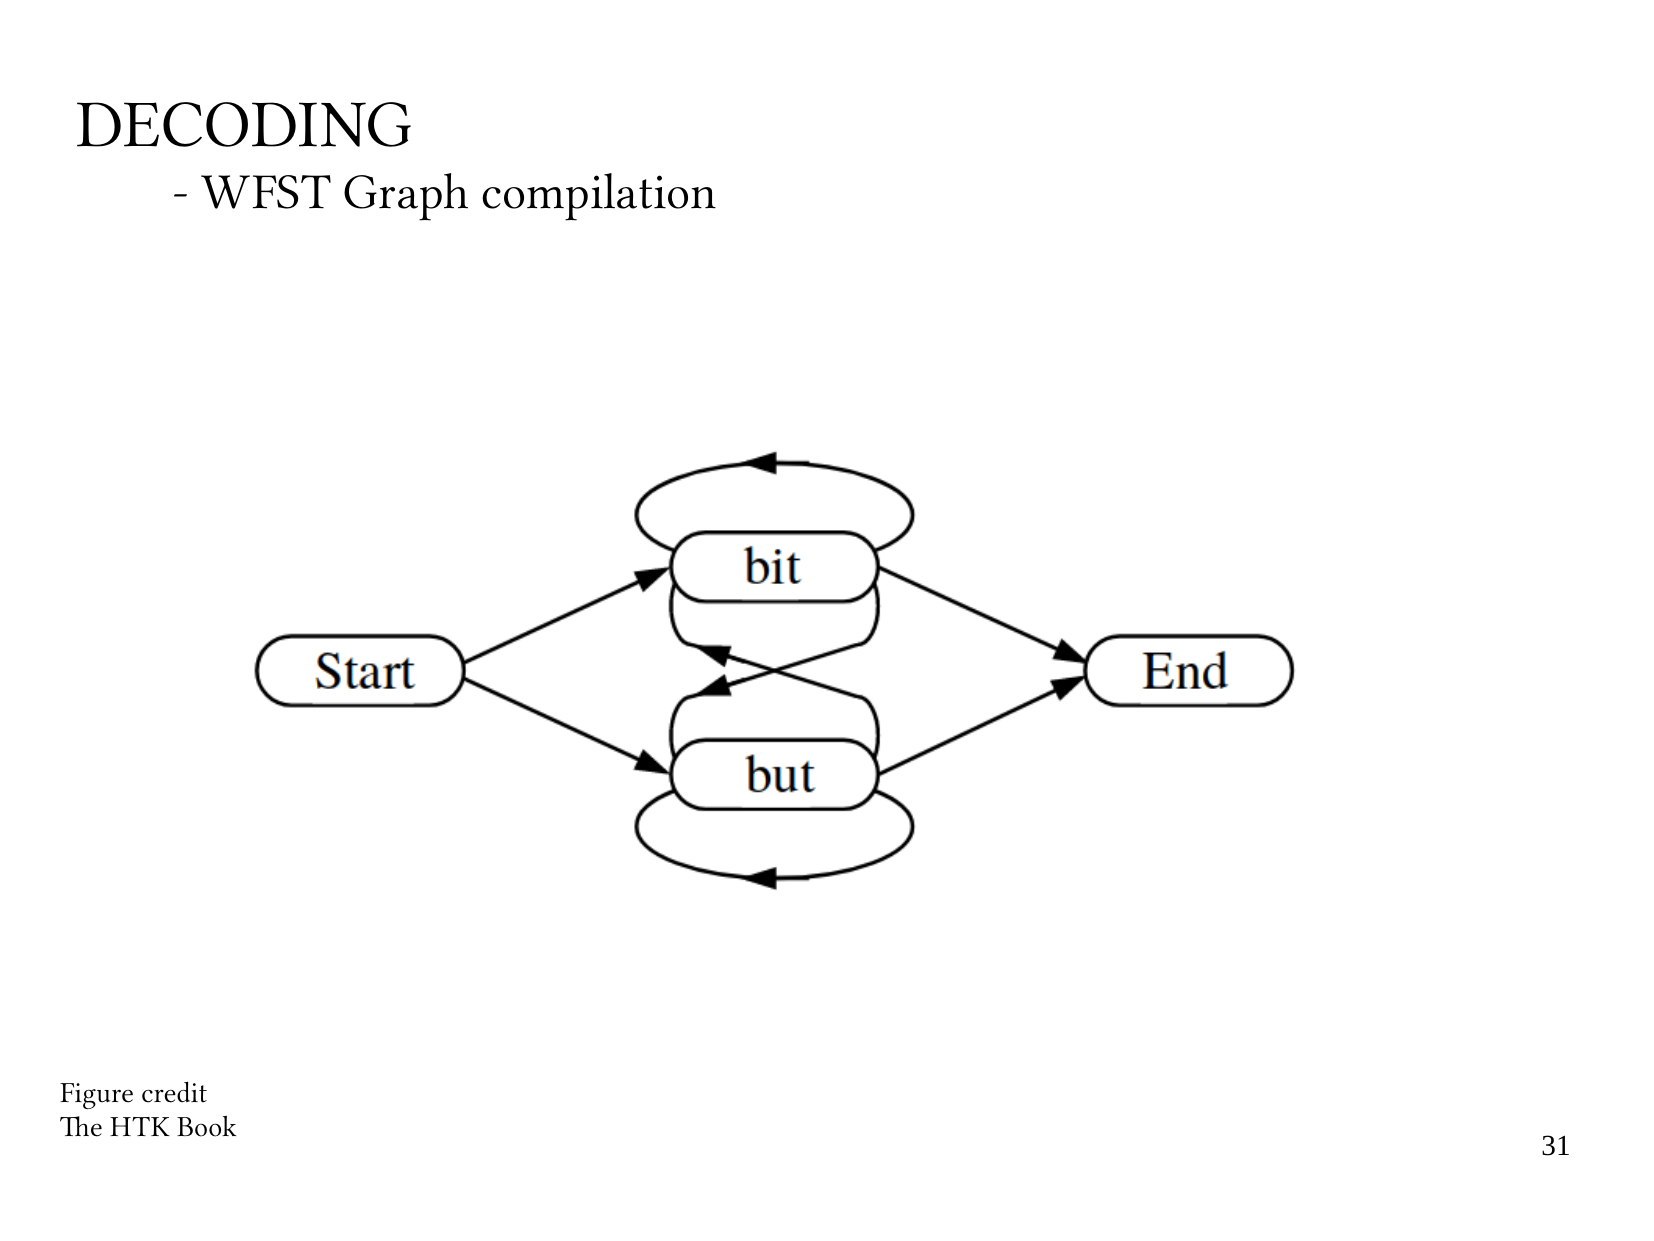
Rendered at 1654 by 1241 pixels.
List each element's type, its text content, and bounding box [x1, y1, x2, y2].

picture [180, 374, 1352, 971]
subtitle DECODING - WFST Graph compilation FEATURE EXTRACTION - Sliding window feature extraction GMM MONOPHONE TRAINING - Flat-start - Baum-Welch re-estimation GMM TRIPHONE TRAINING - Phonetic decision tree - Baum-Welch re-estimation Figure credit The HTK Book - Gradient descent via backprop [60, 72, 1549, 1216]
